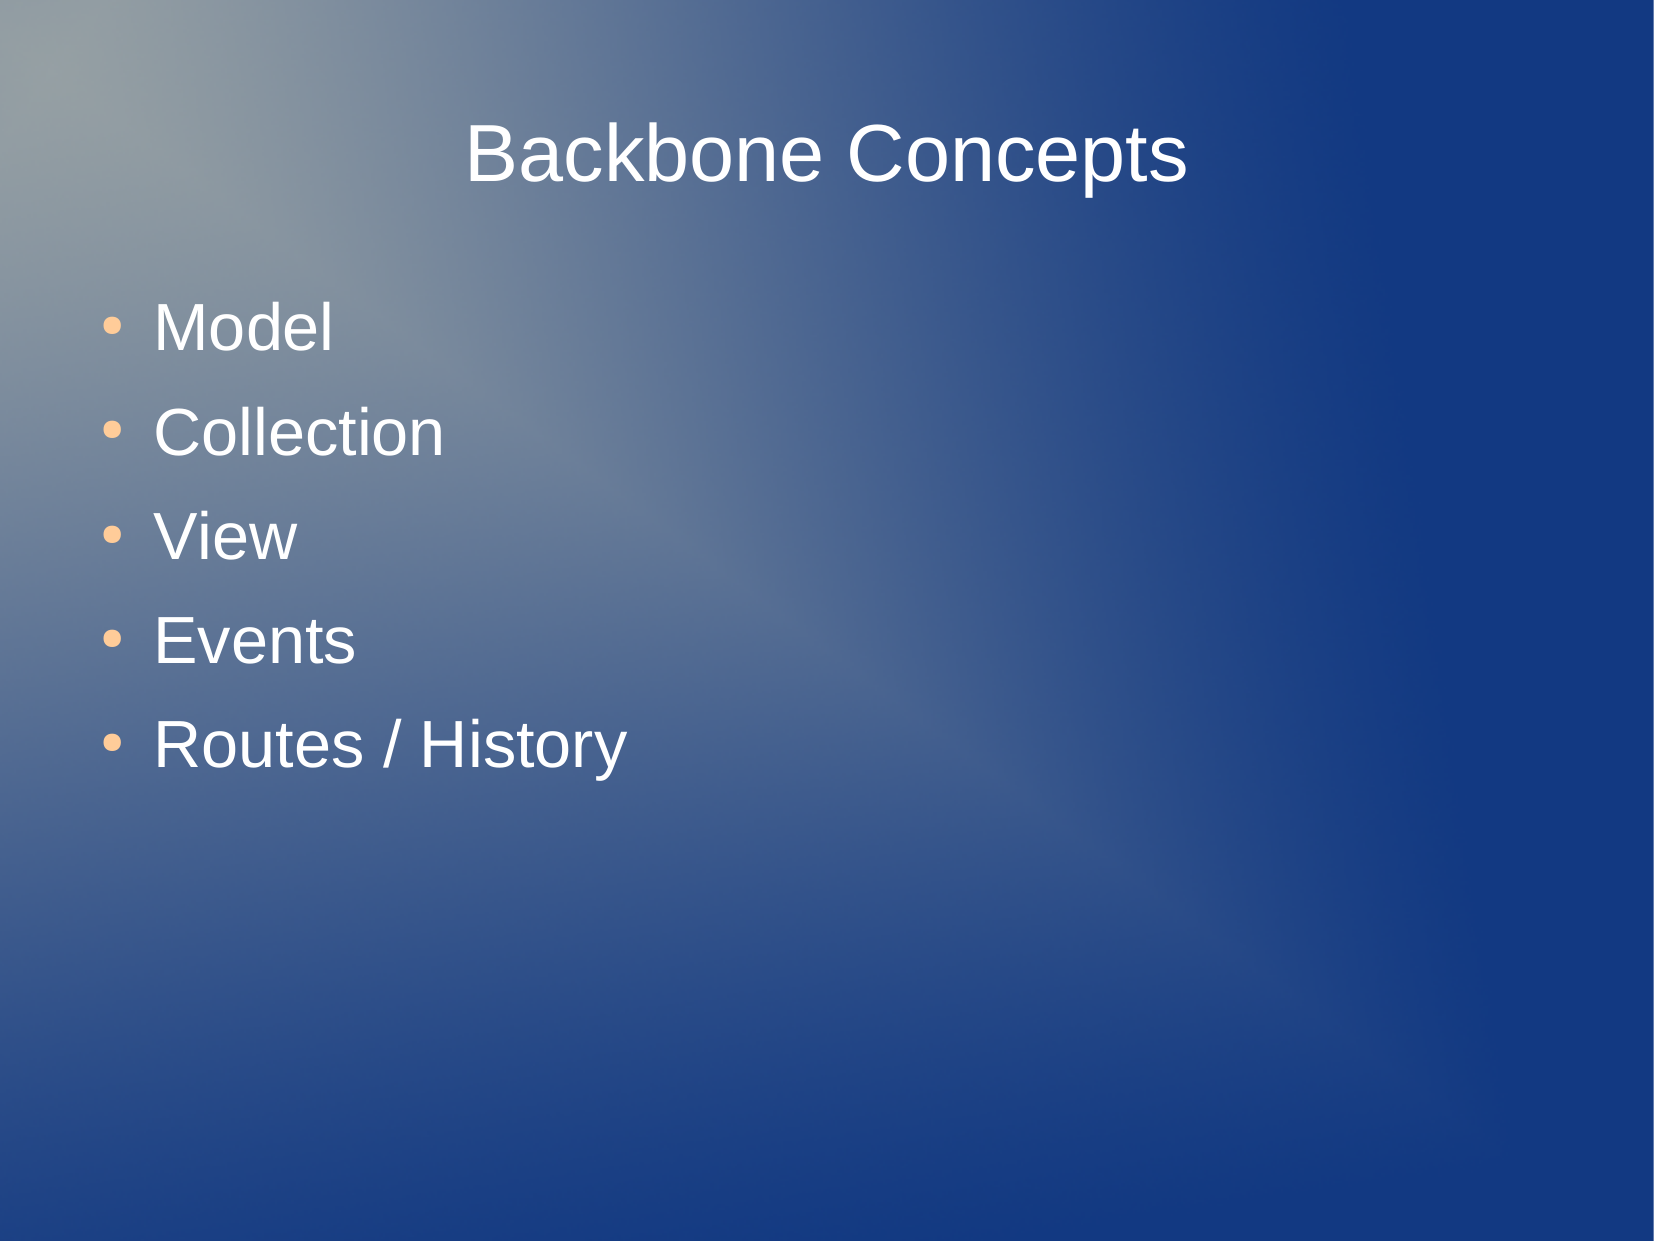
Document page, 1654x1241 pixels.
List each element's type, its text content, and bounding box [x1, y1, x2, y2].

title Backbone Concepts [82, 49, 1571, 257]
picture [0, 0, 1654, 1241]
list Model Collection View Events Routes / History [82, 290, 1571, 1010]
